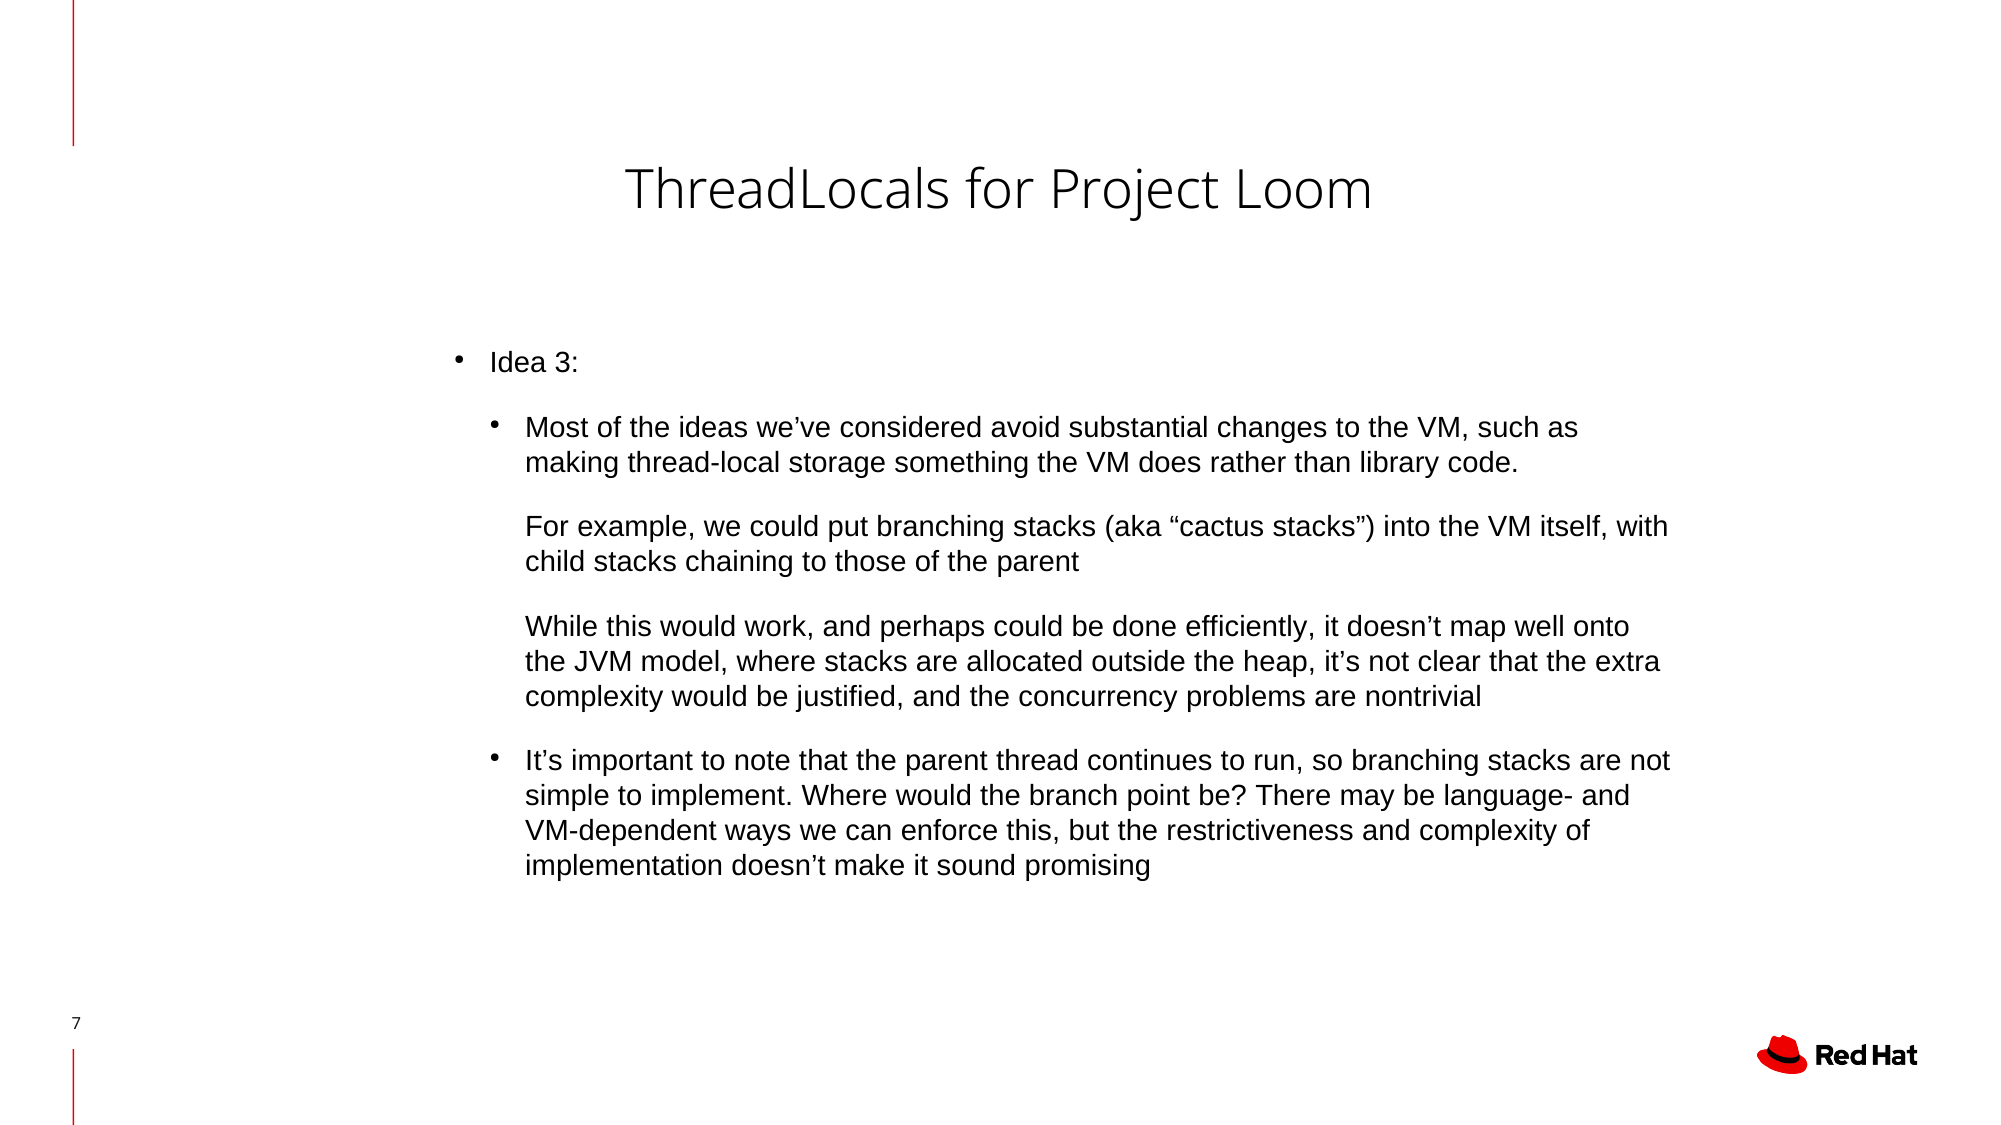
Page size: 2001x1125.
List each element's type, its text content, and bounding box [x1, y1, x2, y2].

text_box Idea 3: Most of the ideas we’ve considered avoid substantial changes to the VM, such as making thread-local storage something the VM does rather than library code. For example, we could put branching stacks (aka “cactus stacks”) into the VM itself, with child stacks chaining to those of the parent While this would work, and perhaps could be done efficiently, it doesn’t map well onto the JVM model, where stacks are allocated outside the heap, it’s not clear that the extra complexity would be justified, and the concurrency problems are nontrivial It’s important to note that the parent thread continues to run, so branching stacks are not simple to implement. Where would the branch point be? There may be language- and VM-dependent ways we can enforce this, but the restrictiveness and complexity of implementation doesn’t make it sound promising [439, 336, 1726, 1018]
title ThreadLocals for Project Loom [288, 154, 1714, 314]
picture [1757, 1035, 1918, 1074]
